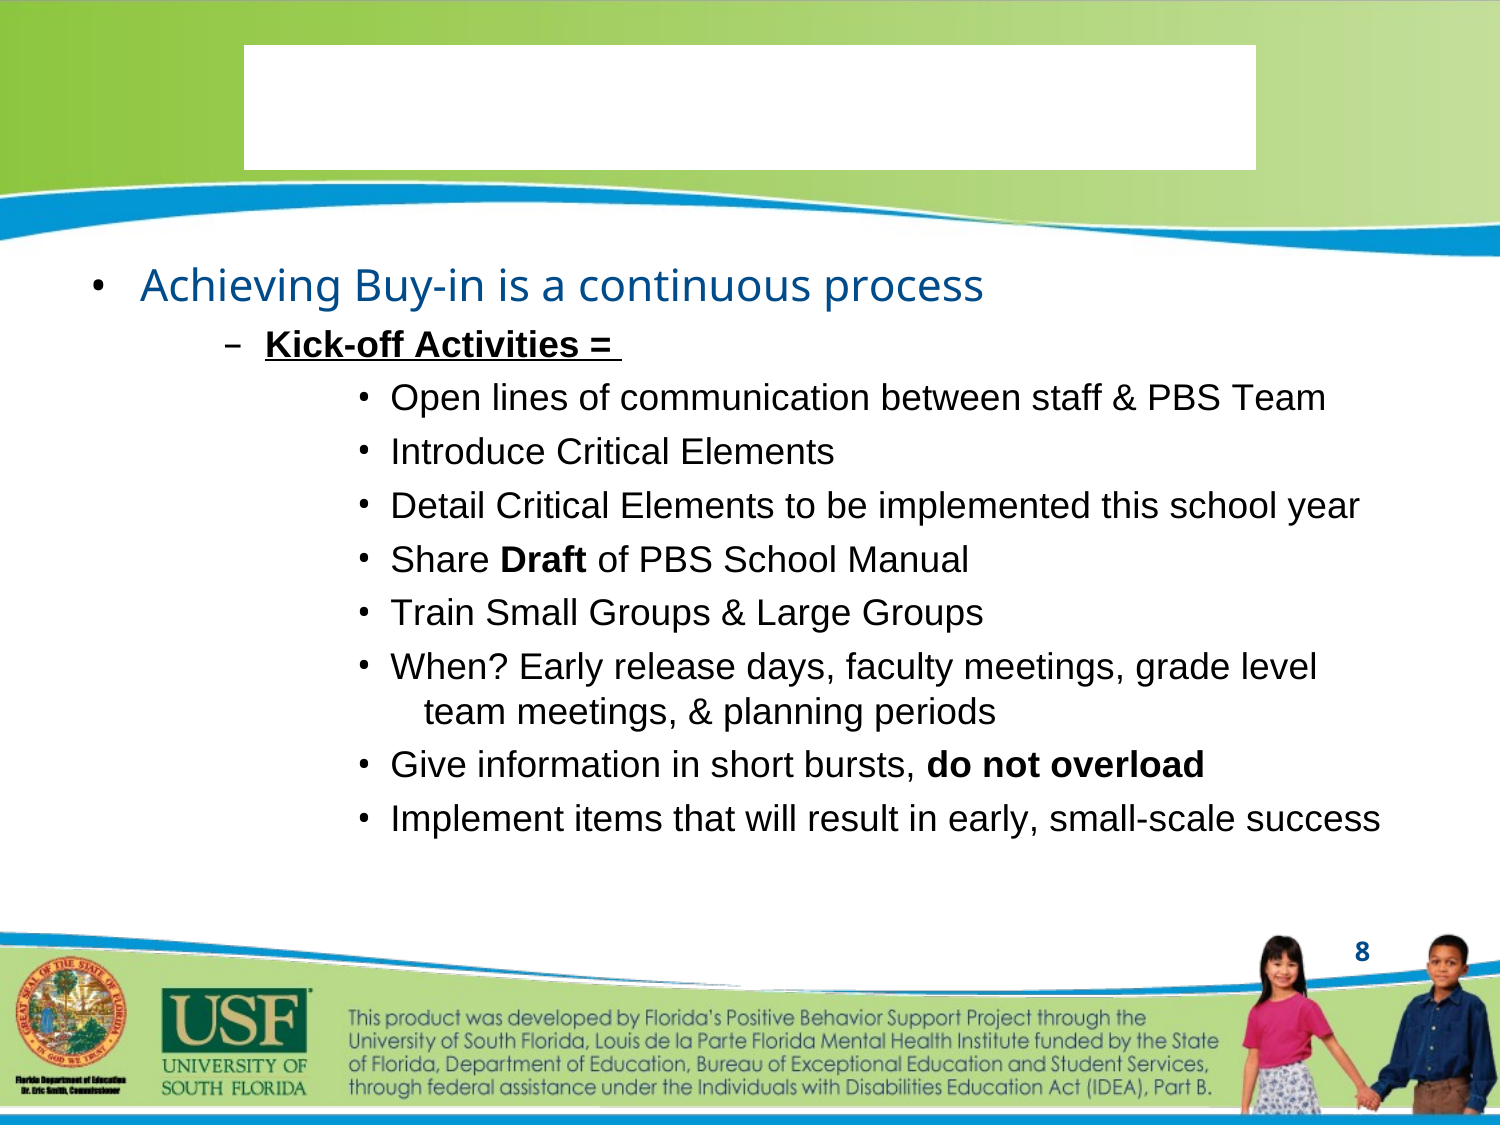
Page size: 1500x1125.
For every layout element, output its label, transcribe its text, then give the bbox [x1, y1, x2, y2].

picture [1426, 254, 1500, 258]
list Achieving Buy-in is a continuous process Kick-off Activities = Open lines of communication between staff & PBS Team Introduce Critical Elements Detail Critical Elements to be implemented this school year Share Draft of PBS School Manual Train Small Groups & Large Groups When? Early release days, faculty meetings, grade level team meetings, & planning periods Give information in short bursts, do not overload Implement items that will result in early, small-scale success [75, 249, 1426, 913]
picture [0, 928, 1500, 1116]
picture [0, 0, 1500, 258]
title Buy-in and Ownership [75, 24, 1426, 188]
